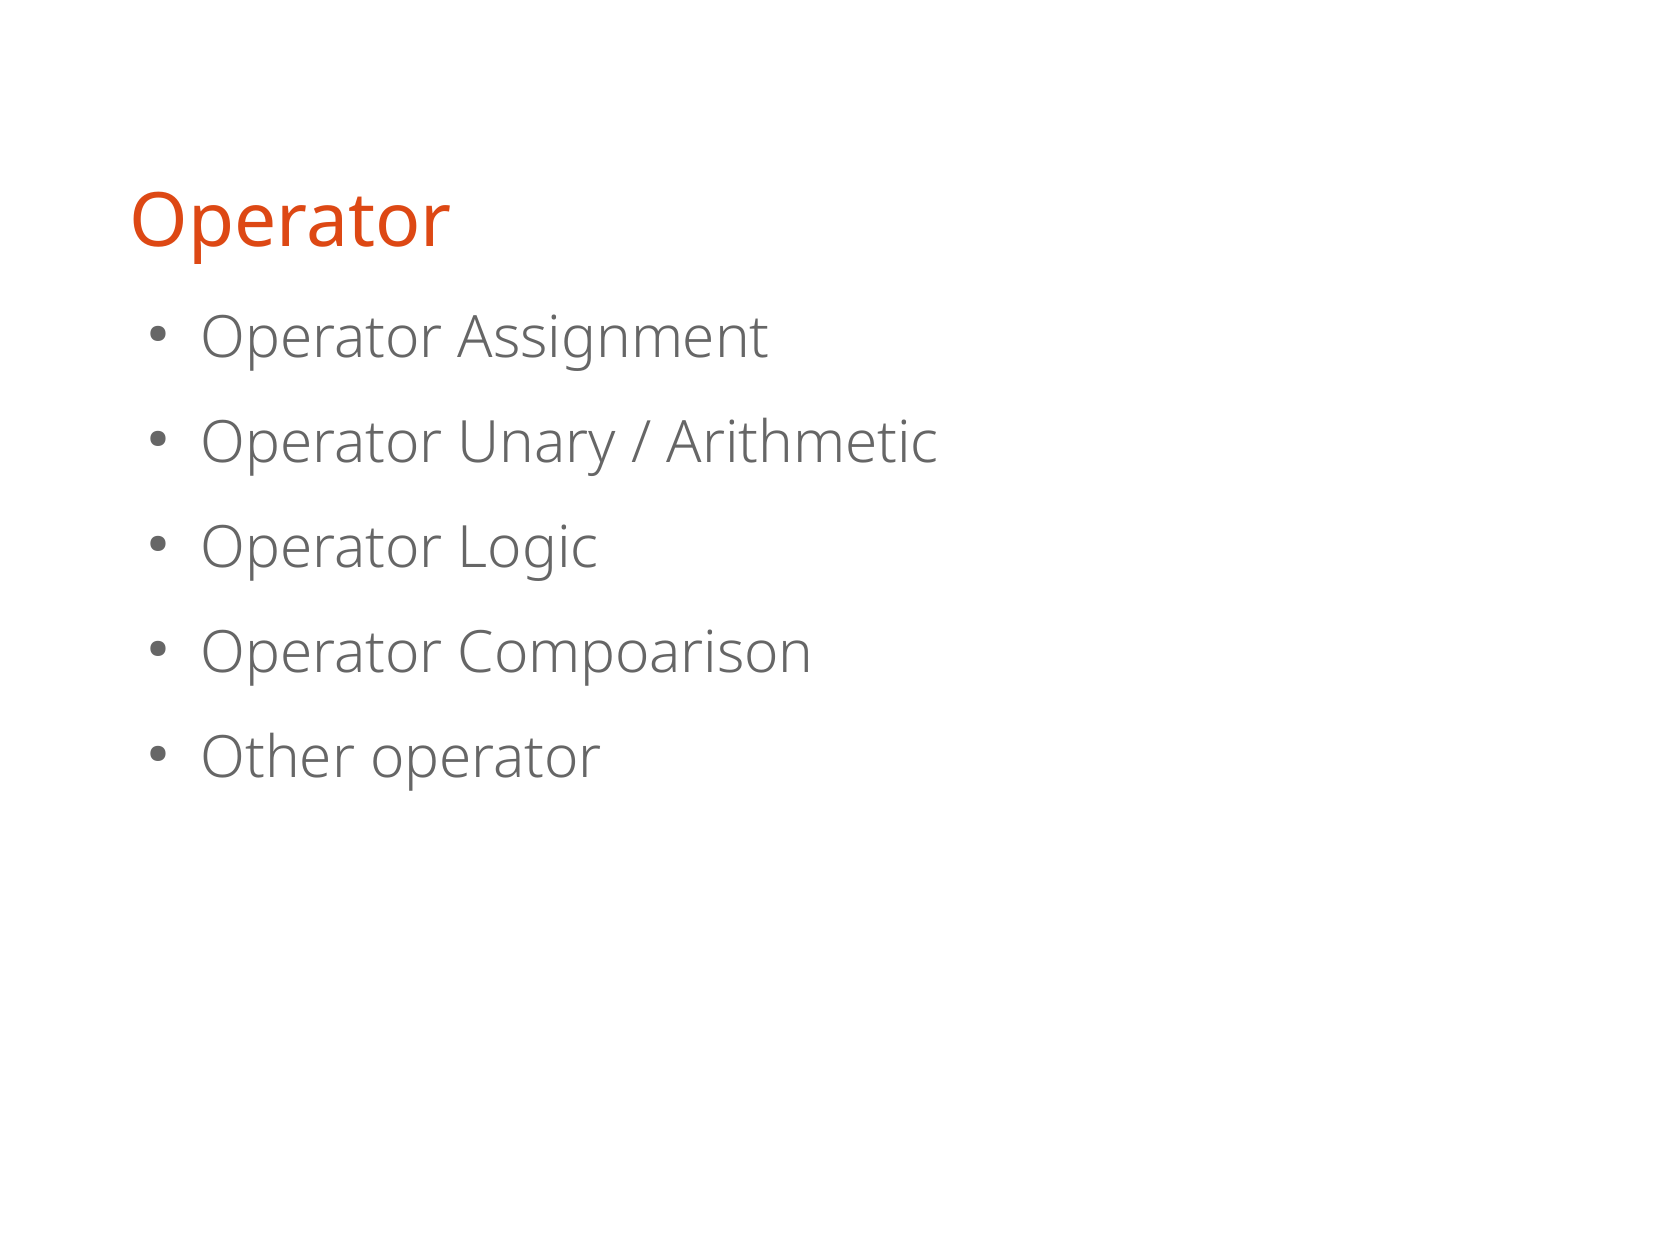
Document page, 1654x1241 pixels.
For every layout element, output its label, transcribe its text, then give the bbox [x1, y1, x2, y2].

title Operator [129, 153, 1518, 281]
list Operator Assignment Operator Unary / Arithmetic Operator Logic Operator Compoarison Other operator [129, 295, 1518, 1010]
